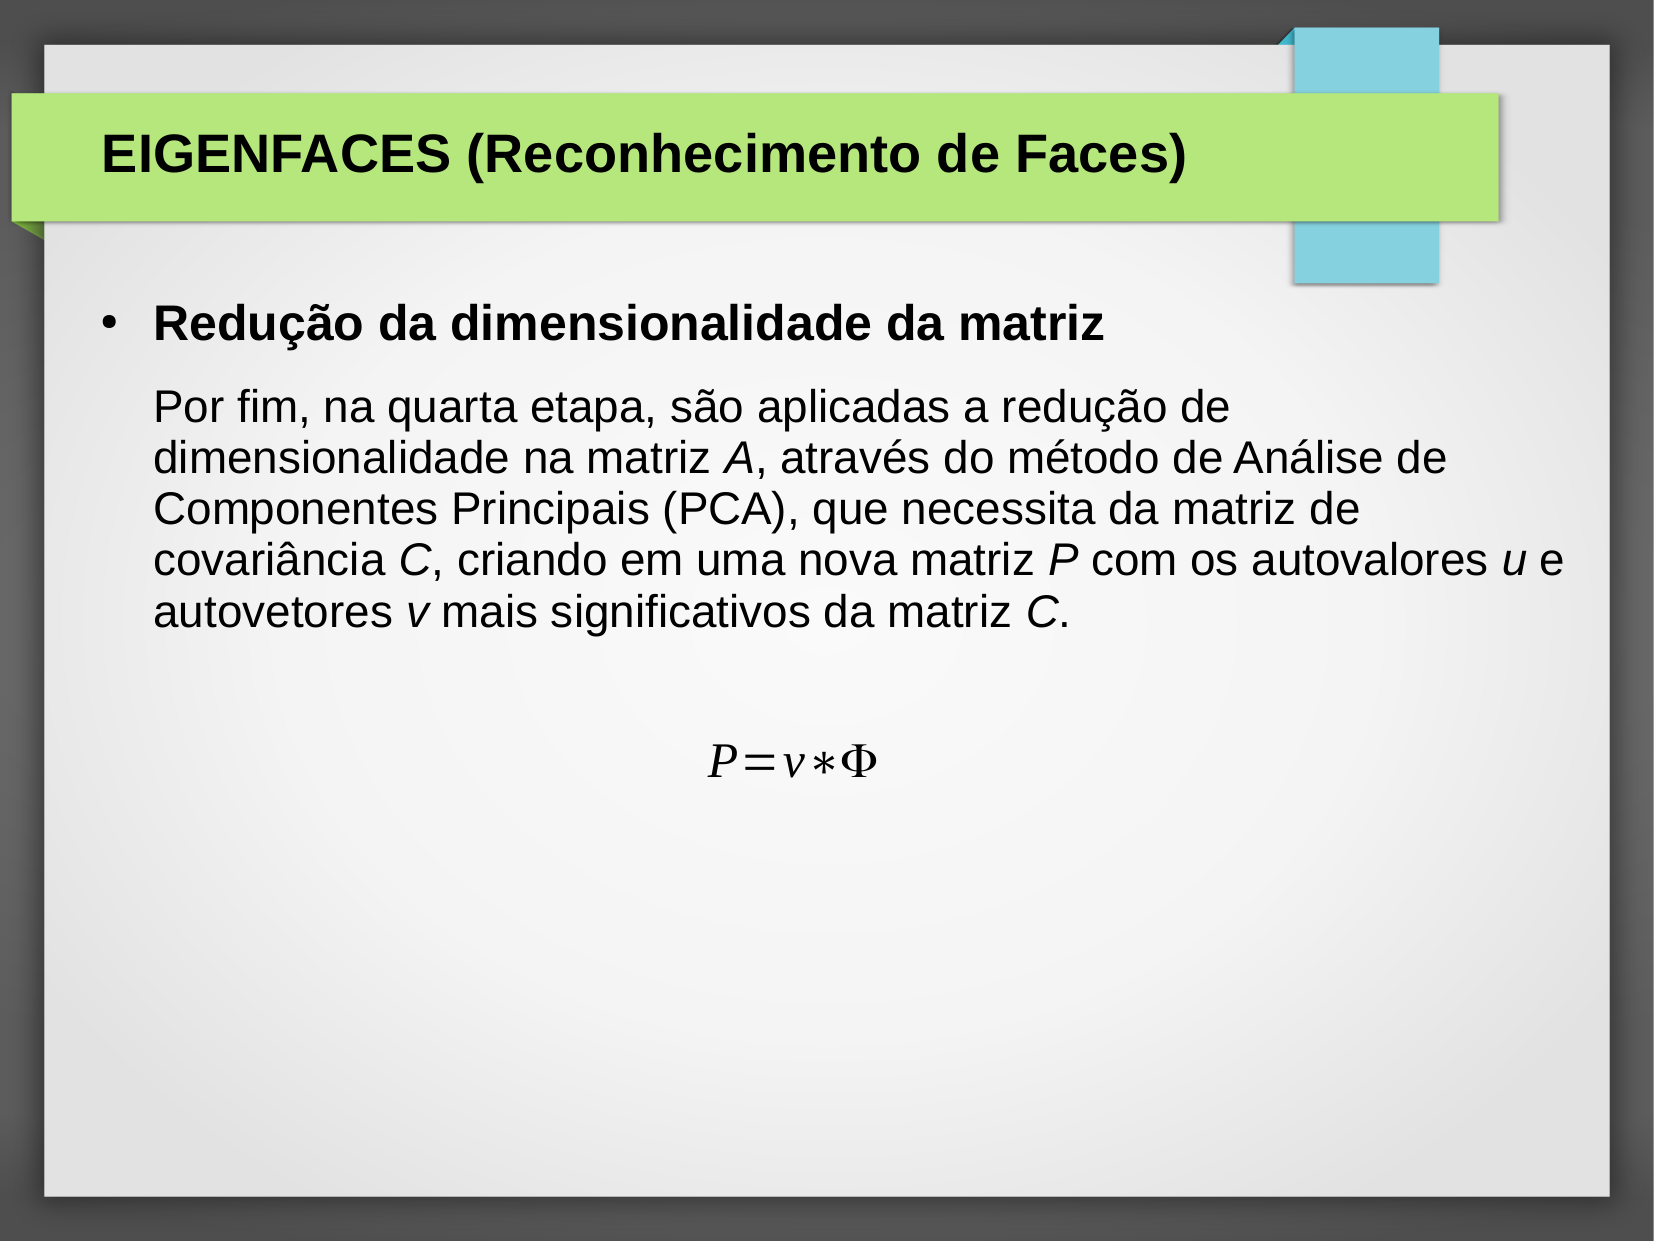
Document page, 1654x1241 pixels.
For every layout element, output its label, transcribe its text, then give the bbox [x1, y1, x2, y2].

title EIGENFACES (Reconhecimento de Faces) [82, 94, 1264, 213]
picture [0, 0, 1654, 1241]
list Redução da dimensionalidade da matriz Por fim, na quarta etapa, são aplicadas a redução de dimensionalidade na matriz A, através do método de Análise de Componentes Principais (PCA), que necessita da matriz de covariância C, criando em uma nova matriz P com os autovalores u e autovetores v mais significativos da matriz C. [82, 295, 1571, 1015]
chart [698, 732, 886, 788]
